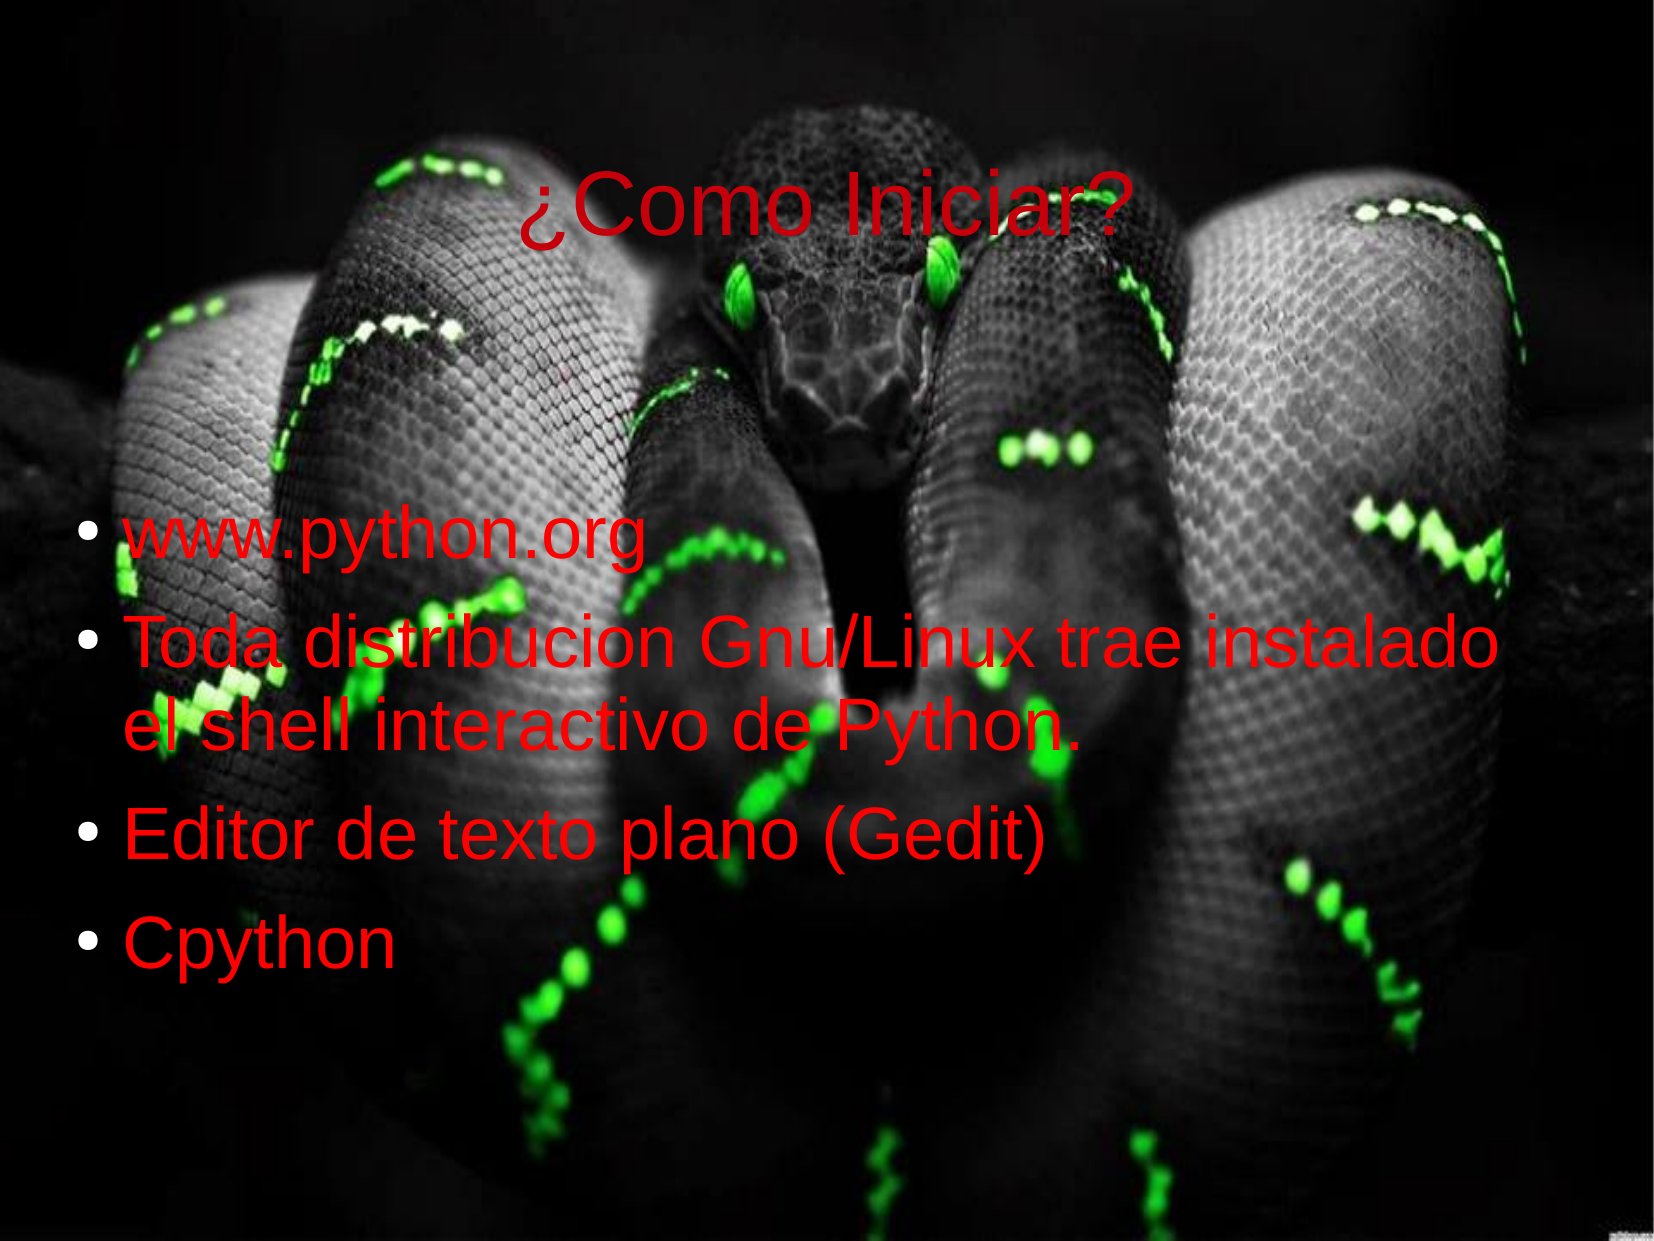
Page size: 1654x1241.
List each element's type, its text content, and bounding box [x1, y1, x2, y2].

picture [0, 0, 1654, 1241]
list www.python.org Toda distribucion Gnu/Linux trae instalado el shell interactivo de Python. Editor de texto plano (Gedit) Cpython [59, 272, 1548, 993]
title ¿Como Iniciar? [82, 49, 1571, 257]
